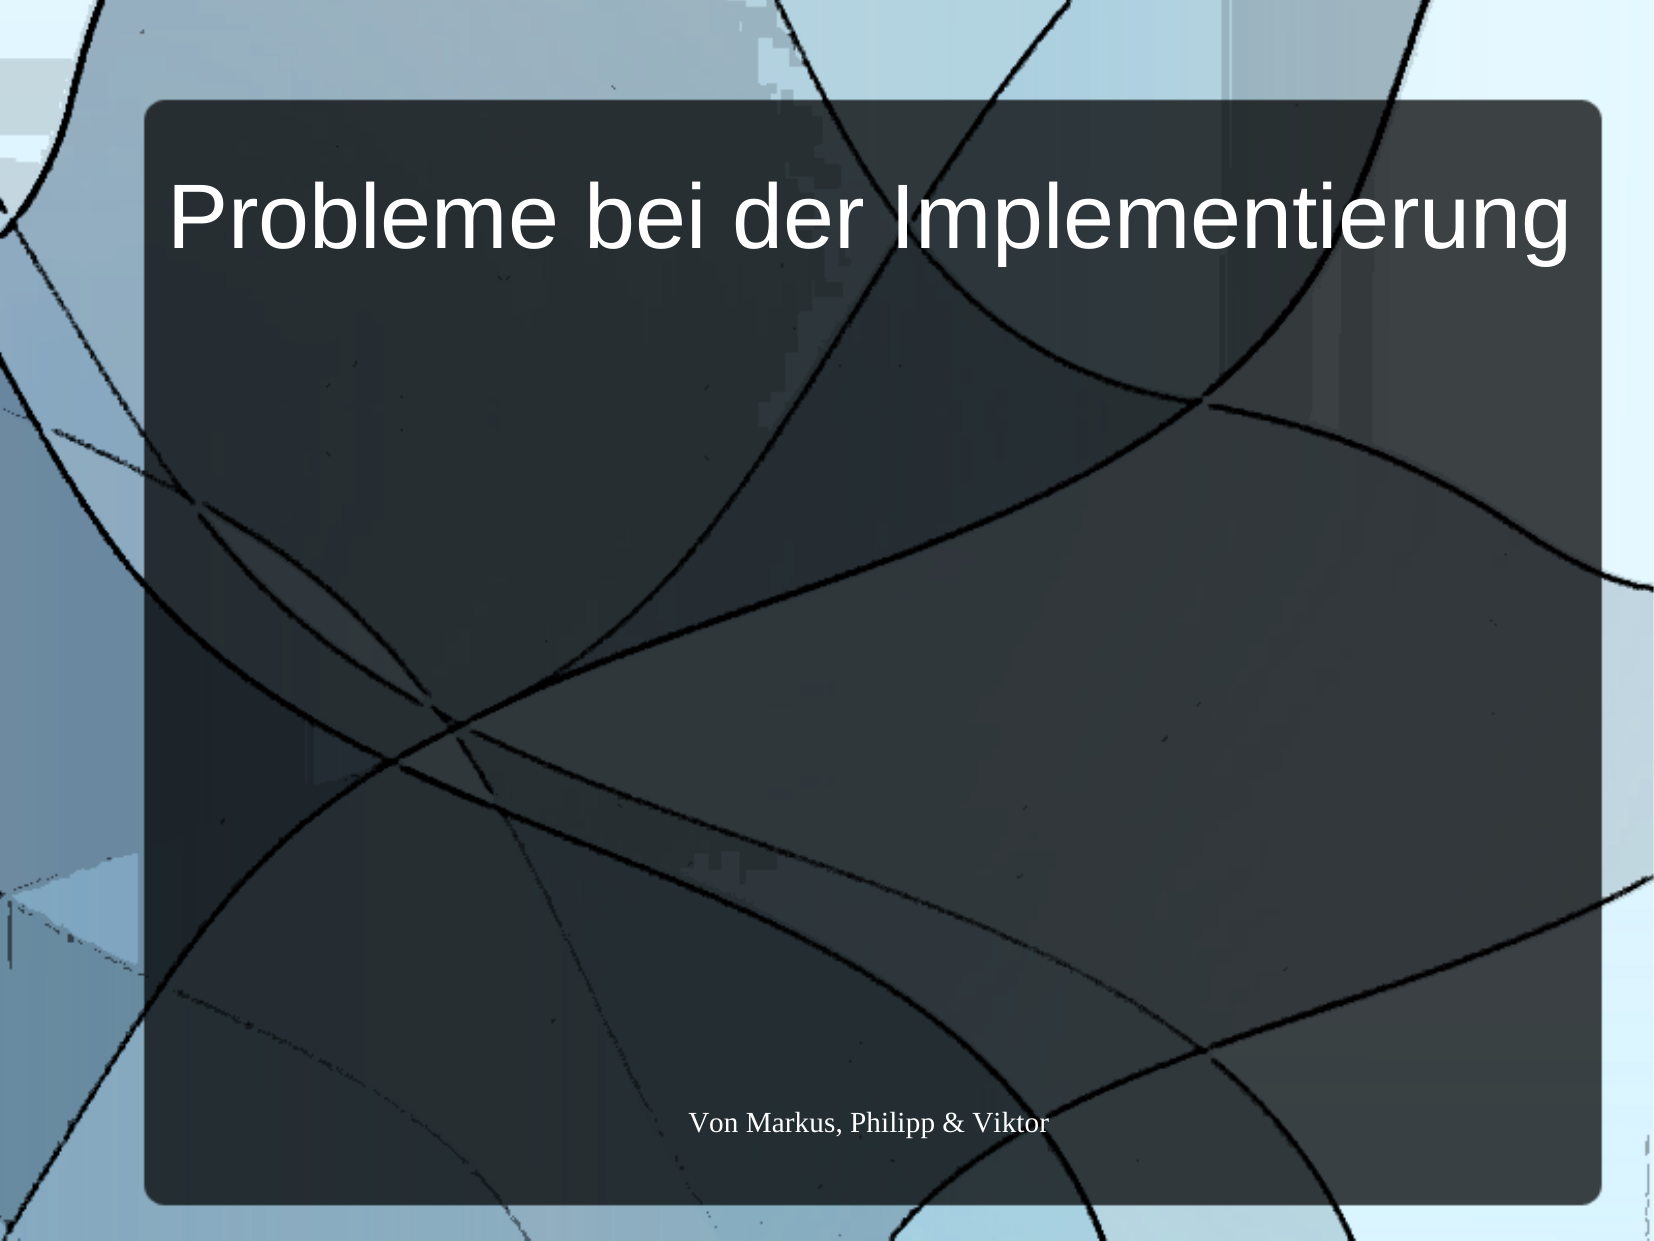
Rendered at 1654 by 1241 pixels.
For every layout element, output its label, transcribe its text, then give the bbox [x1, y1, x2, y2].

picture [0, 0, 1654, 1241]
title Probleme bei der Implementierung [159, 108, 1583, 325]
